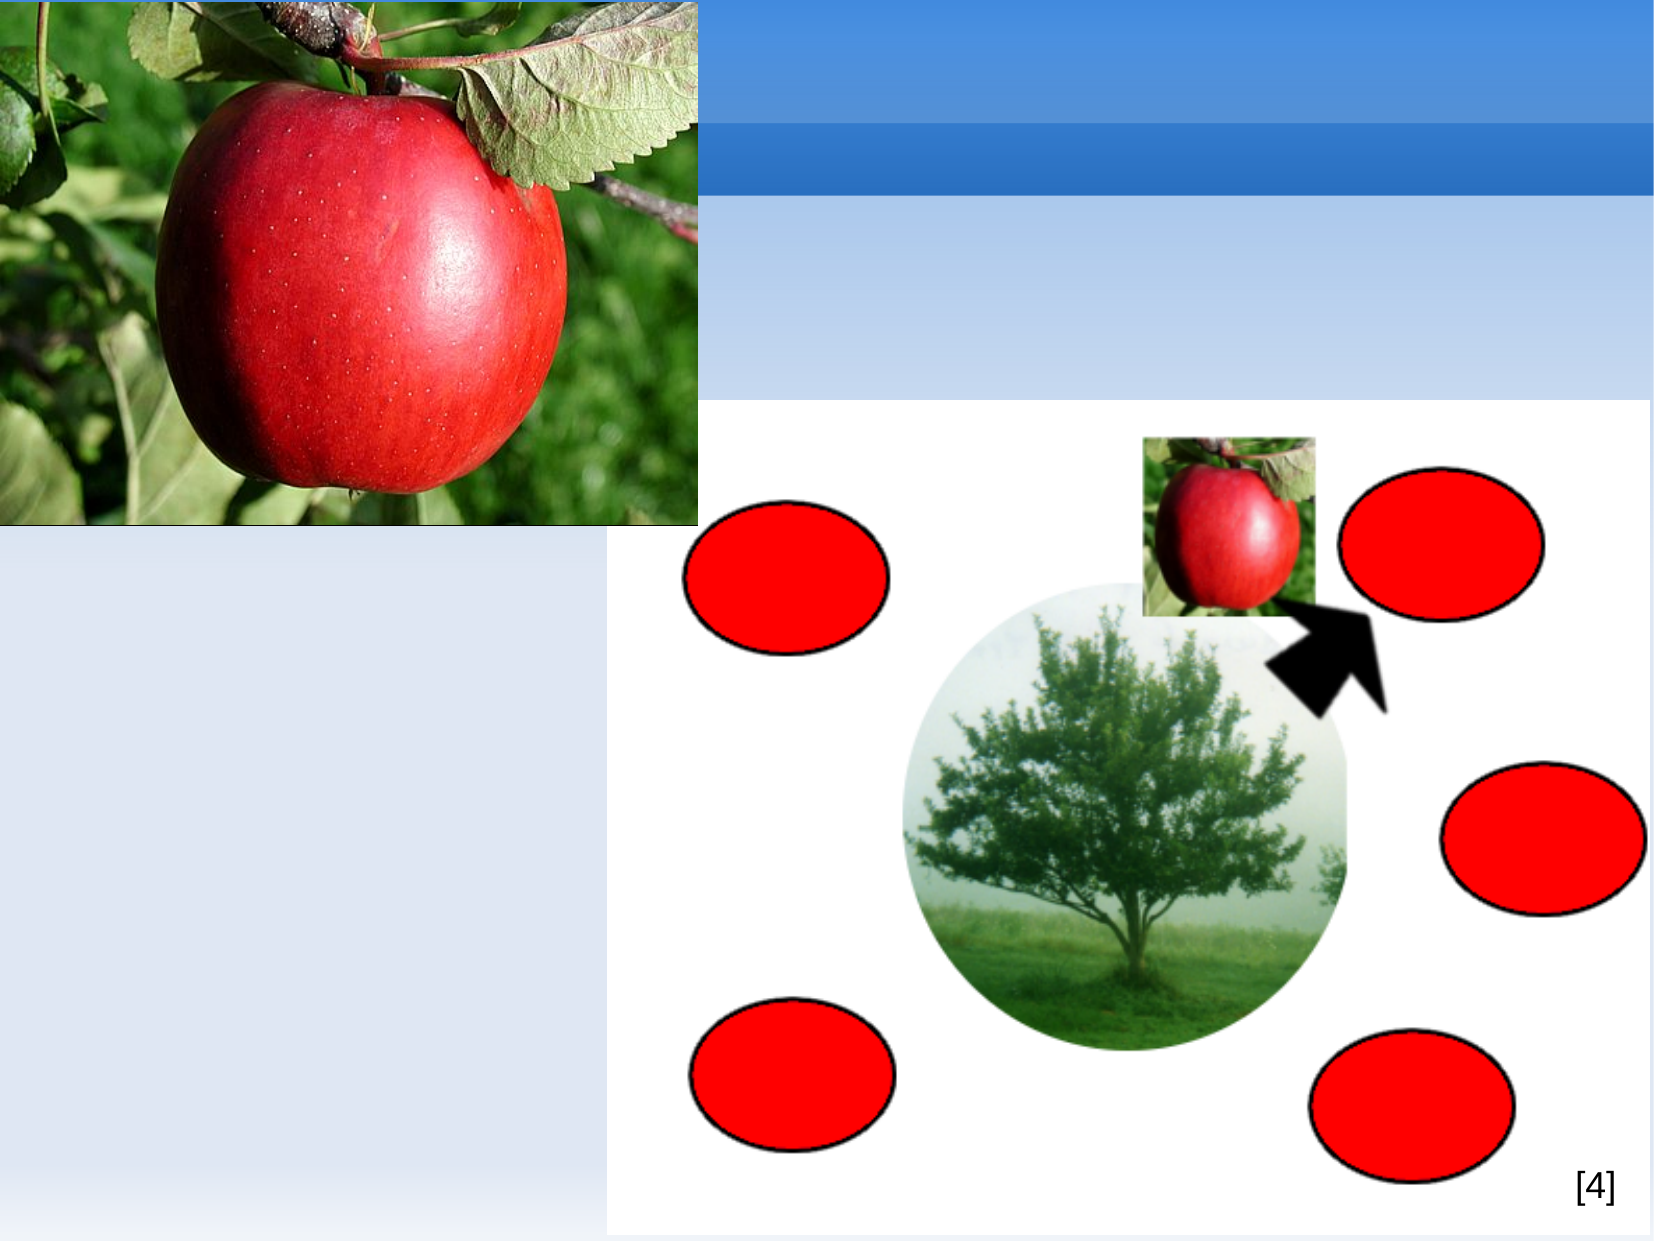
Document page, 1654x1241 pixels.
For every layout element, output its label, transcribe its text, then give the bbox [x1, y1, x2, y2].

list [4] [1575, 1162, 1651, 1241]
picture [0, 0, 1654, 1241]
